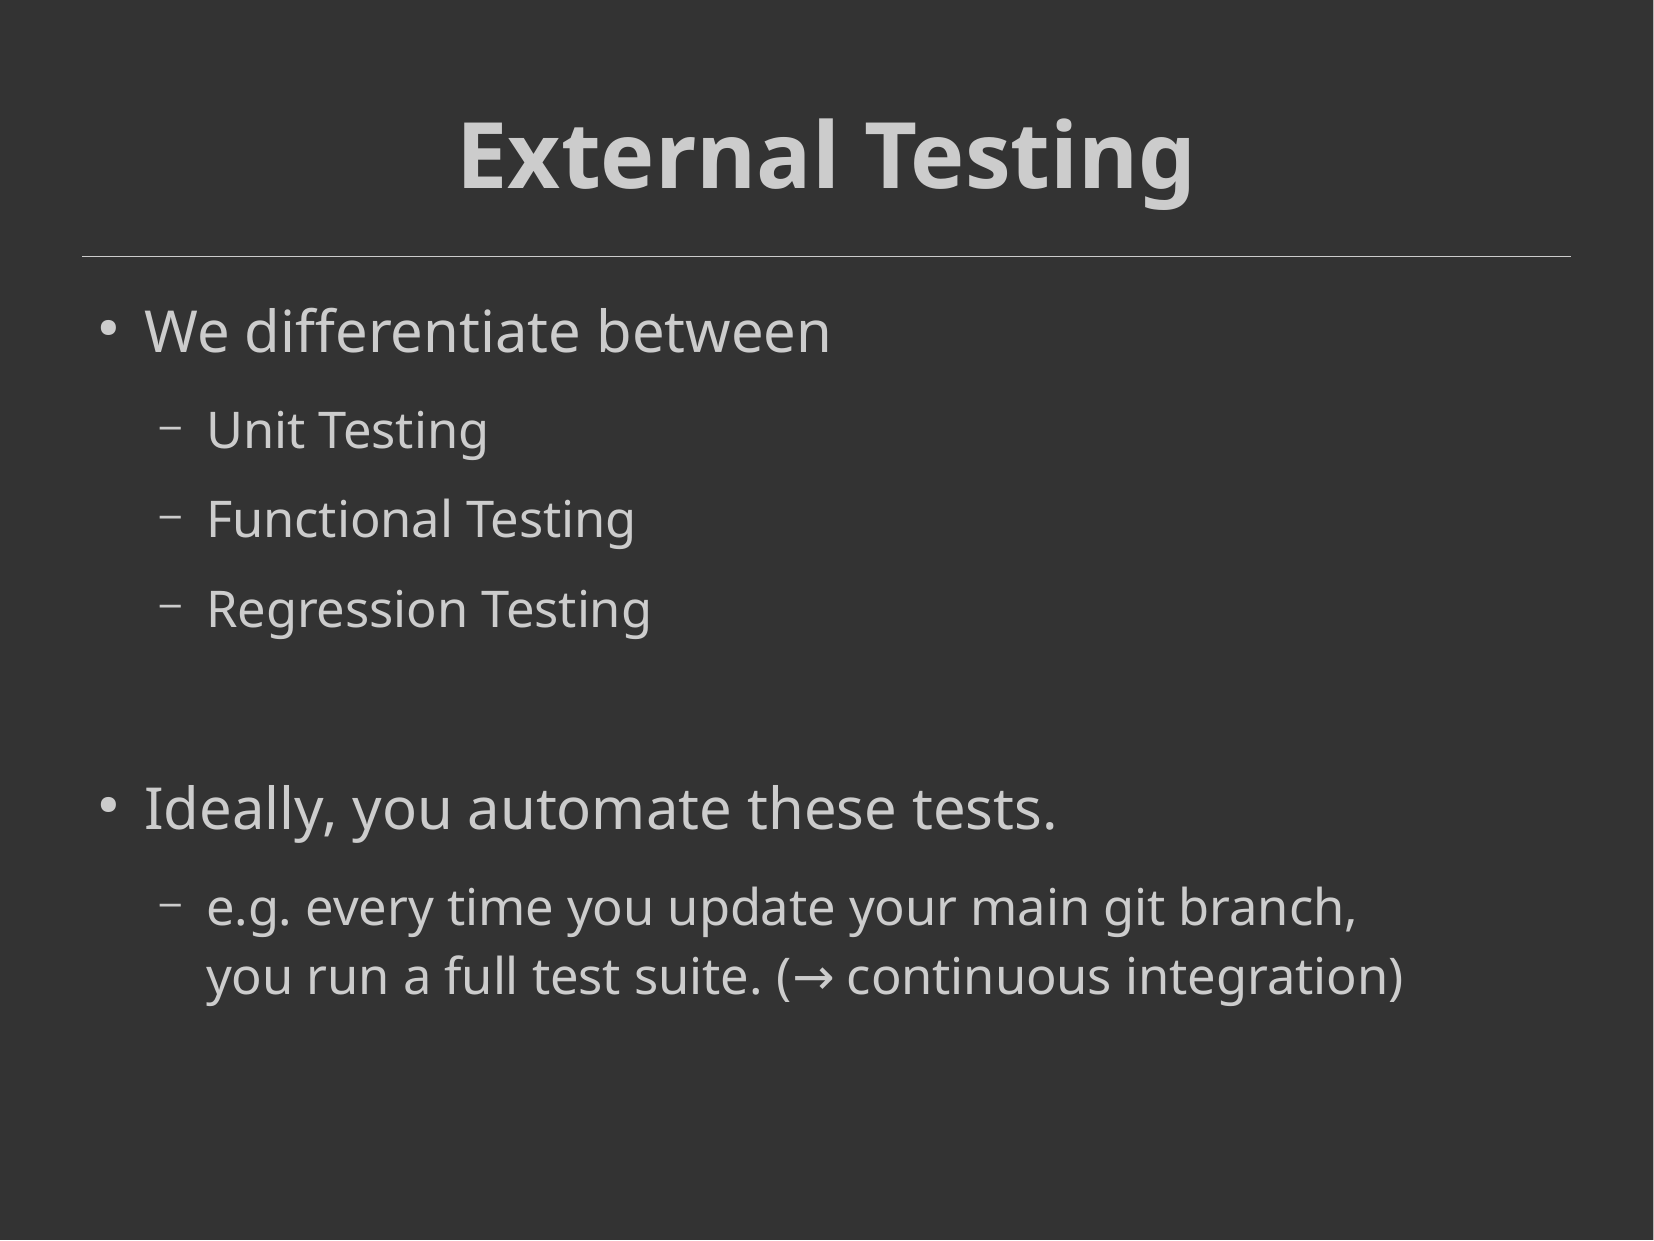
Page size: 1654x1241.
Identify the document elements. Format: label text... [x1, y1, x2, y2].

title External Testing [82, 49, 1571, 257]
list We differentiate between Unit Testing Functional Testing Regression Testing Ideally, you automate these tests. e.g. every time you update your main git branch, you run a full test suite. (→ continuous integration) [82, 290, 1571, 1010]
